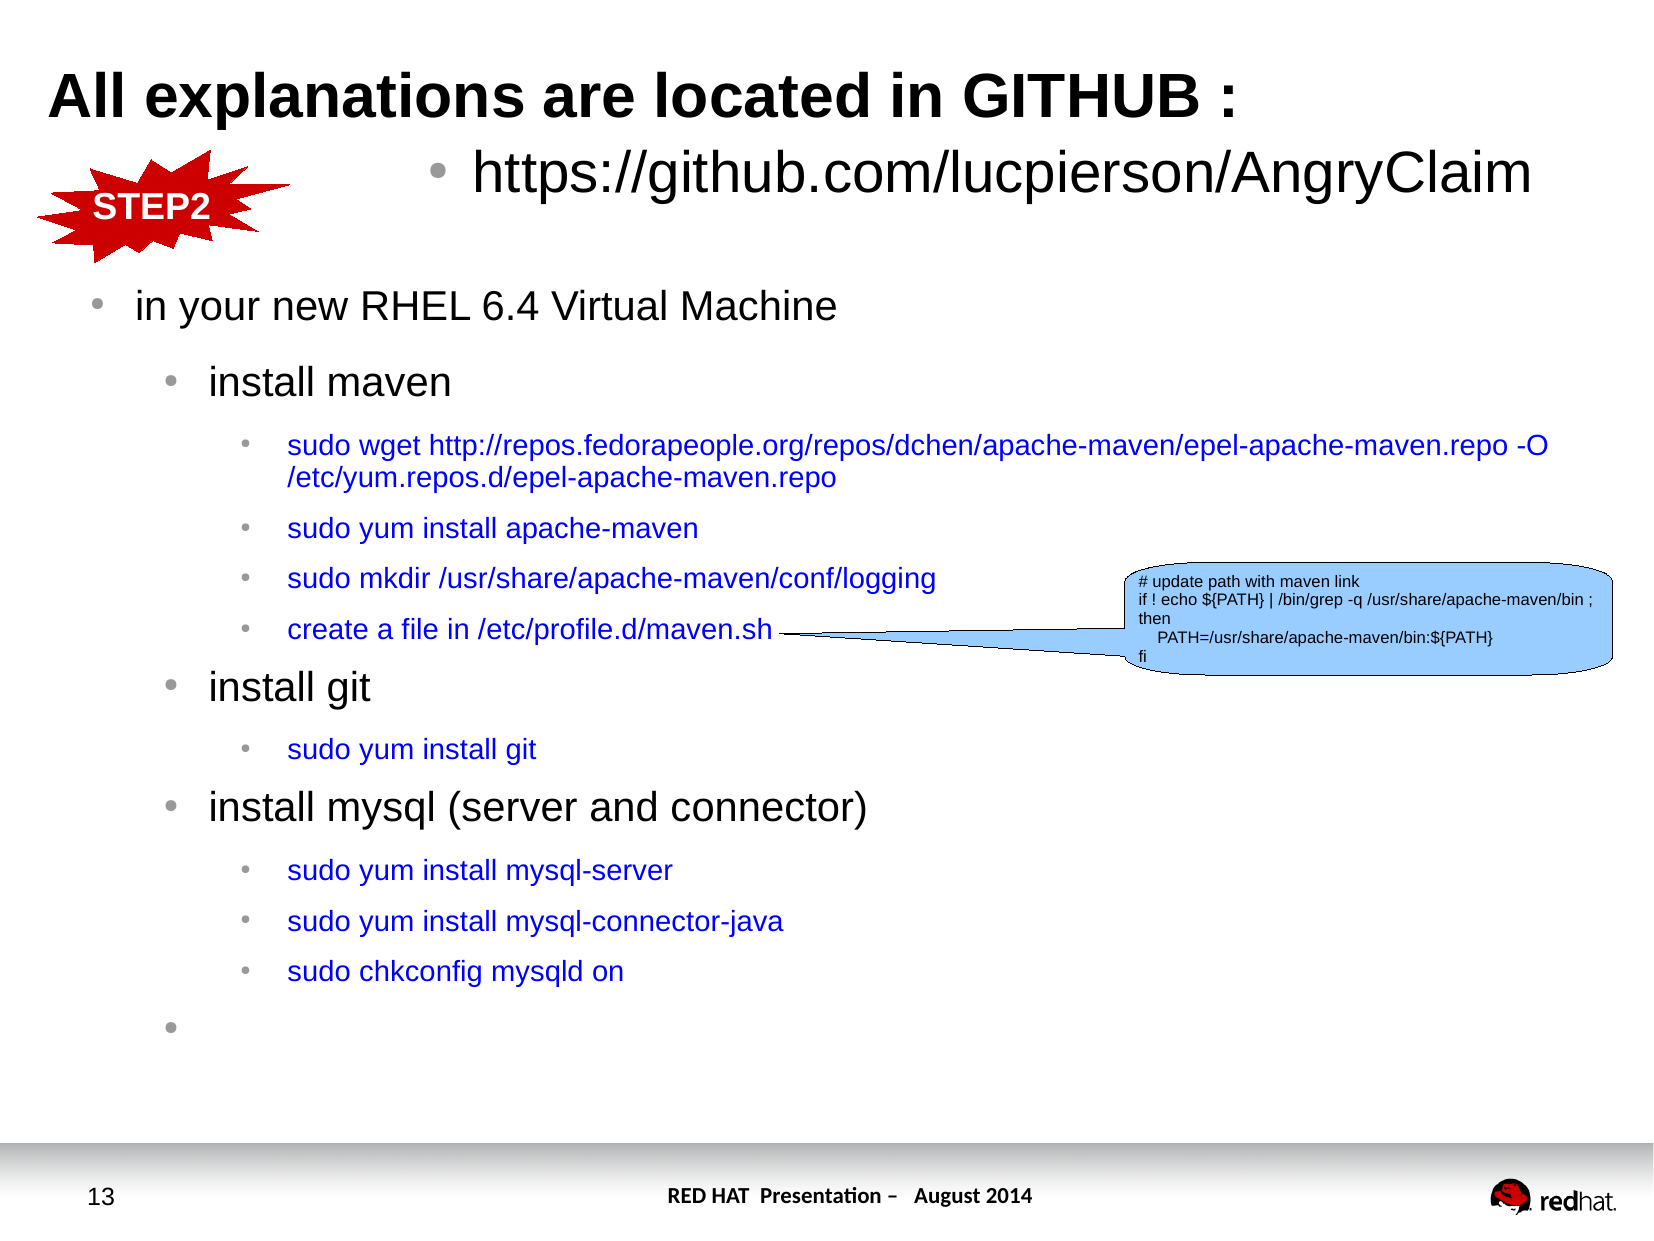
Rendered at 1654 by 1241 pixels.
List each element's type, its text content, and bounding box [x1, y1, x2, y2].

list in your new RHEL 6.4 Virtual Machine install maven sudo wget http://repos.fedorapeople.org/repos/dchen/apache-maven/epel-apache-maven.repo -O /etc/yum.repos.d/epel-apache-maven.repo sudo yum install apache-maven sudo mkdir /usr/share/apache-maven/conf/logging create a file in /etc/profile.d/maven.sh install git sudo yum install git install mysql (server and connector) sudo yum install mysql-server sudo yum install mysql-connector-java sudo chkconfig mysqld on [75, 282, 1613, 1052]
title All explanations are located in GITHUB : [47, 2, 1536, 190]
list https://github.com/lucpierson/AngryClaim [412, 140, 1576, 226]
text_box # update path with maven link if ! echo ${PATH} | /bin/grep -q /usr/share/apache-maven/bin ; then PATH=/usr/share/apache-maven/bin:${PATH} fi [779, 562, 1613, 676]
picture [0, 1143, 1654, 1241]
text_box STEP2 [37, 150, 290, 263]
